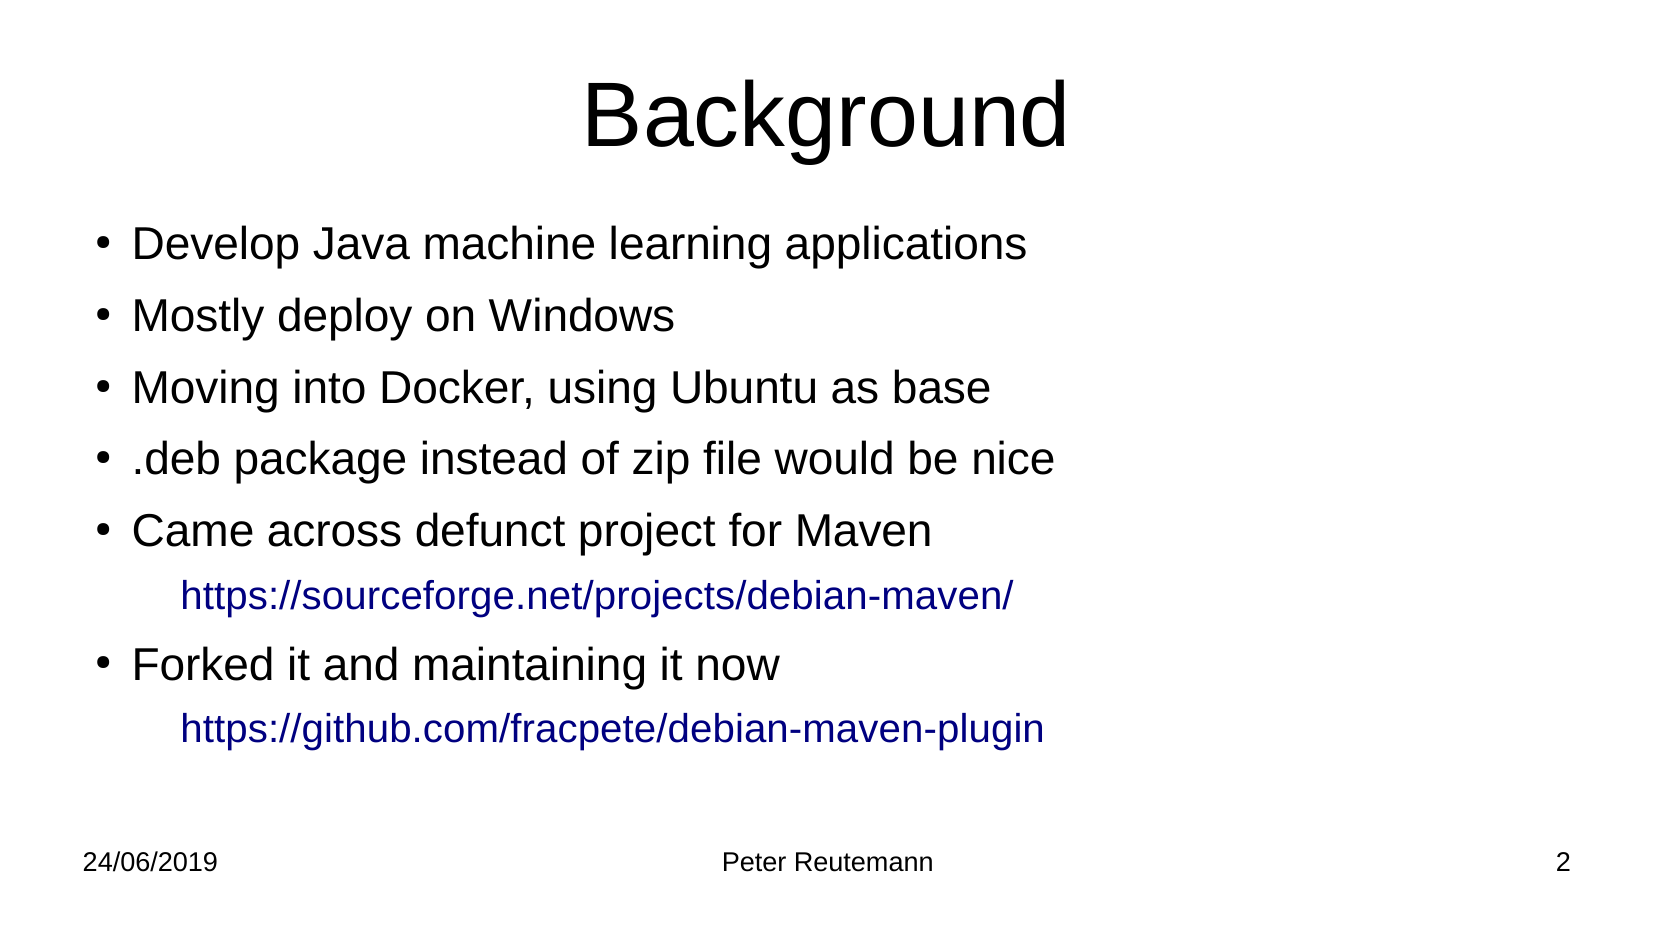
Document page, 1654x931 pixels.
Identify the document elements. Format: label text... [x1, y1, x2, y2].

title Background [82, 37, 1571, 193]
list Develop Java machine learning applications Mostly deploy on Windows Moving into Docker, using Ubuntu as base .deb package instead of zip file would be nice Came across defunct project for Maven https://sourceforge.net/projects/debian-maven/ Forked it and maintaining it now https://github.com/fracpete/debian-maven-plugin [82, 217, 1571, 758]
